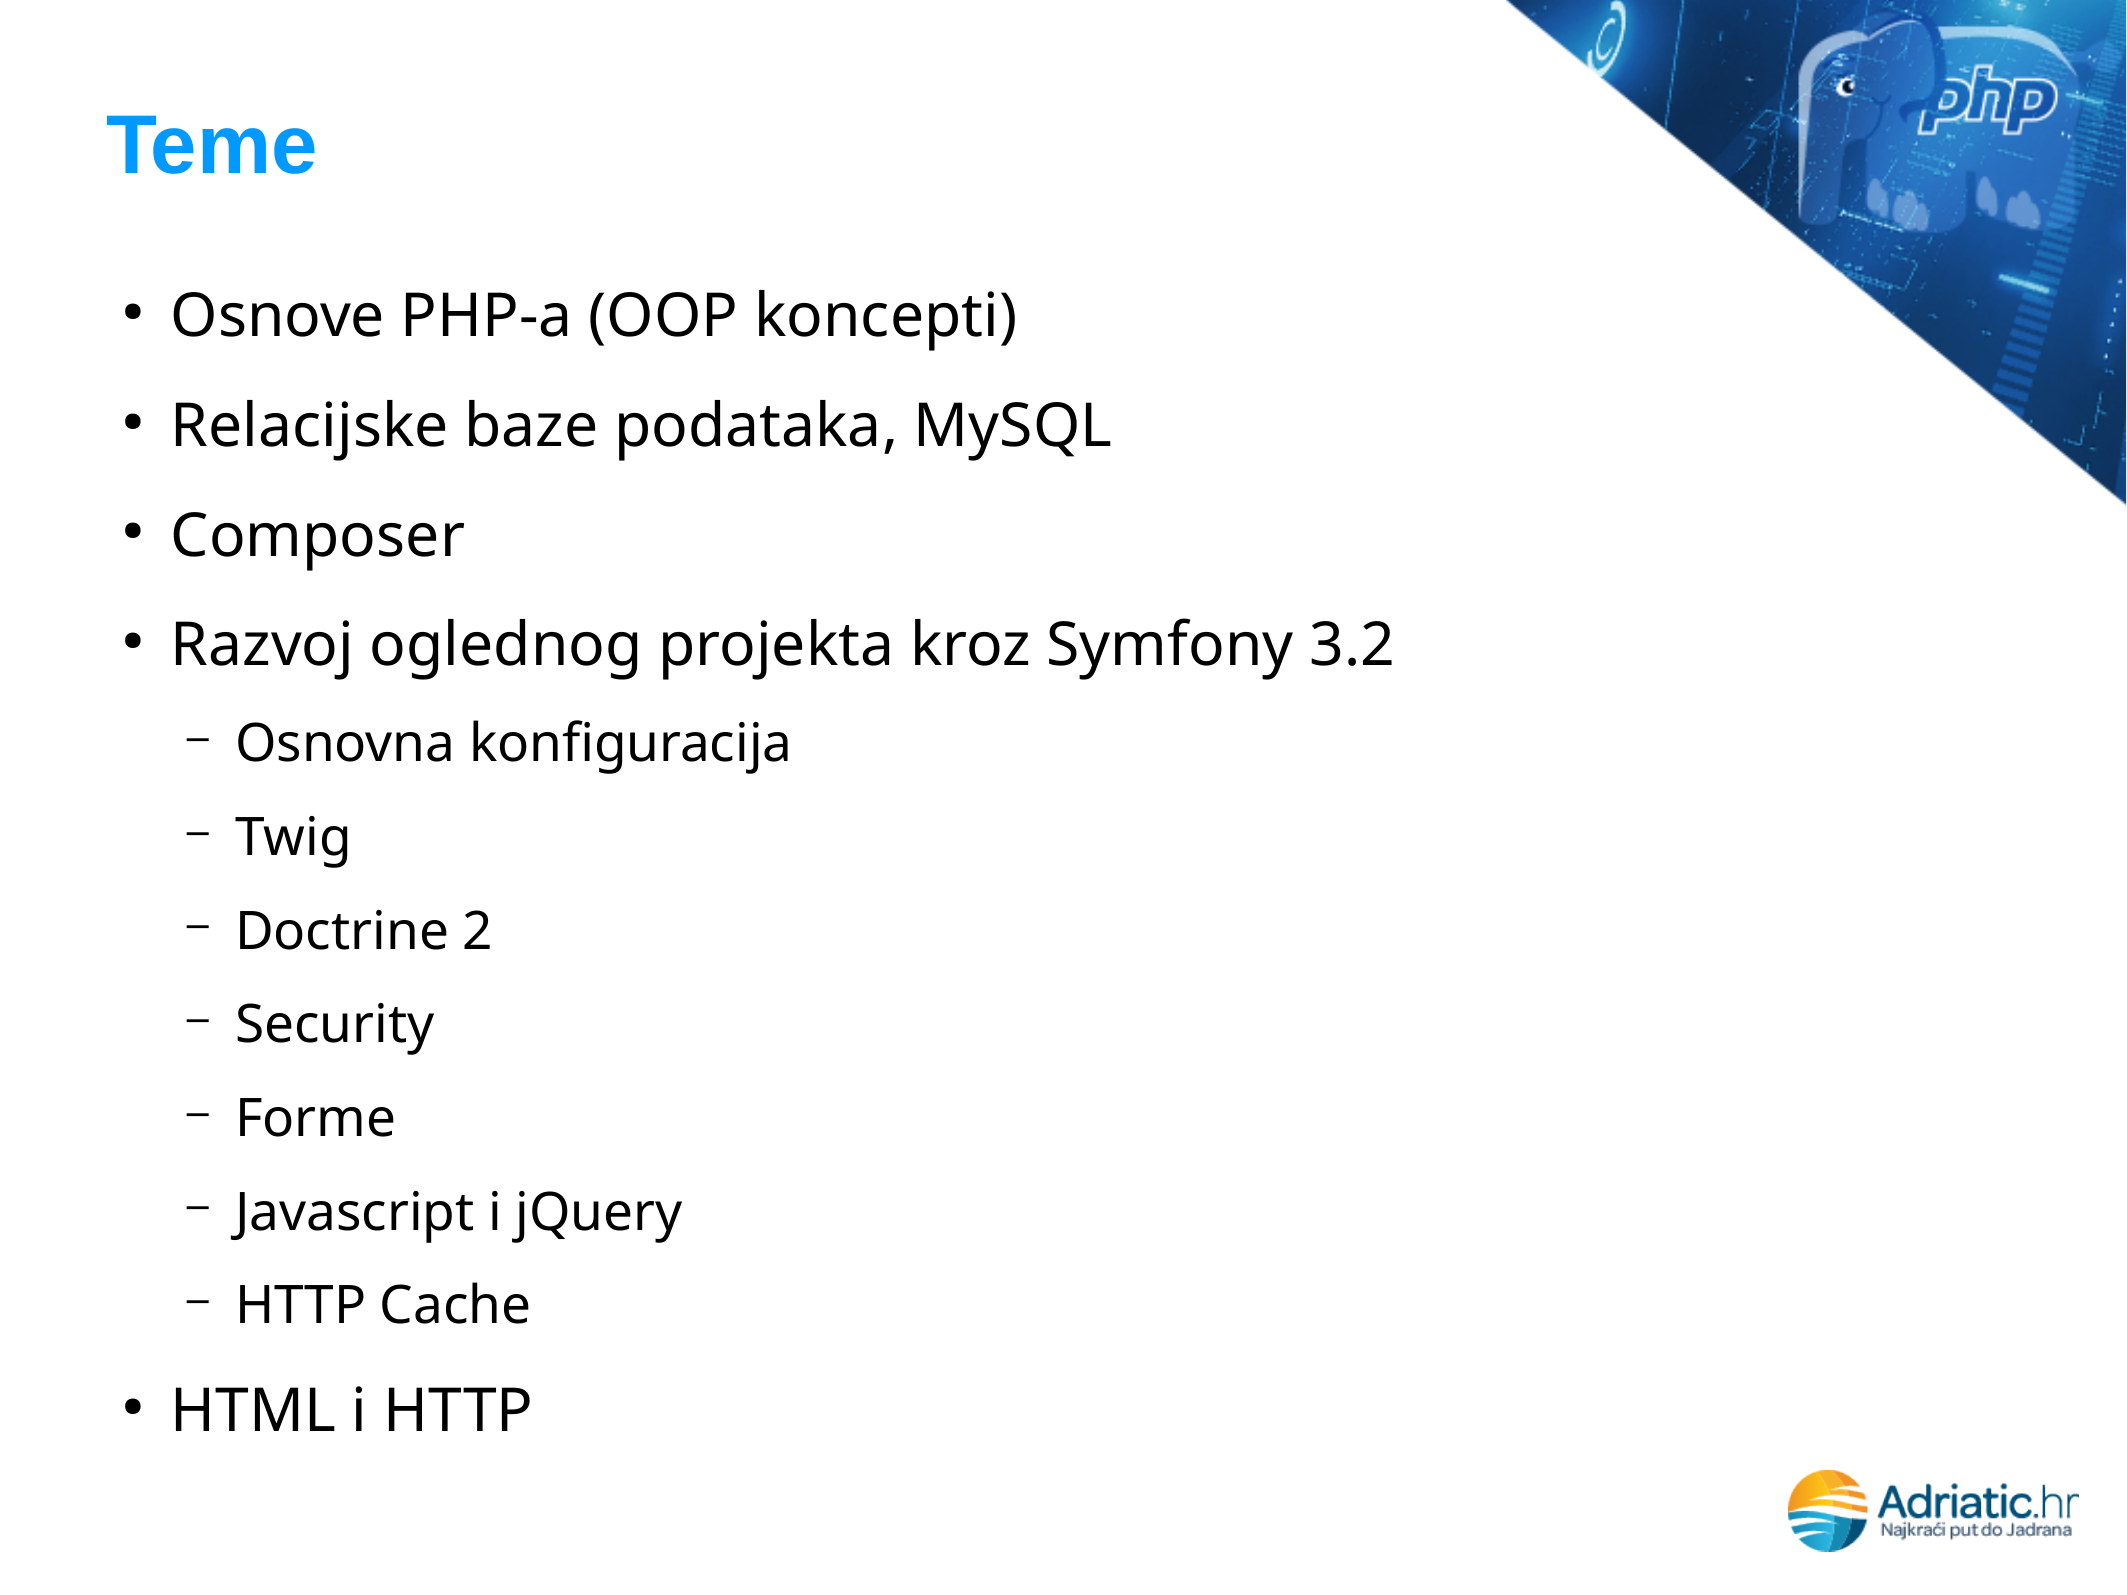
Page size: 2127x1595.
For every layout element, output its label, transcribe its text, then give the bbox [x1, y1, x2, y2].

list Osnove PHP-a (OOP koncepti) Relacijske baze podataka, MySQL Composer Razvoj oglednog projekta kroz Symfony 3.2 Osnovna konfiguracija Twig Doctrine 2 Security Forme Javascript i jQuery HTTP Cache HTML i HTTP [106, 271, 2020, 1453]
picture [1788, 1470, 2079, 1552]
title Teme [106, 70, 1630, 219]
picture [1505, 0, 2127, 625]
